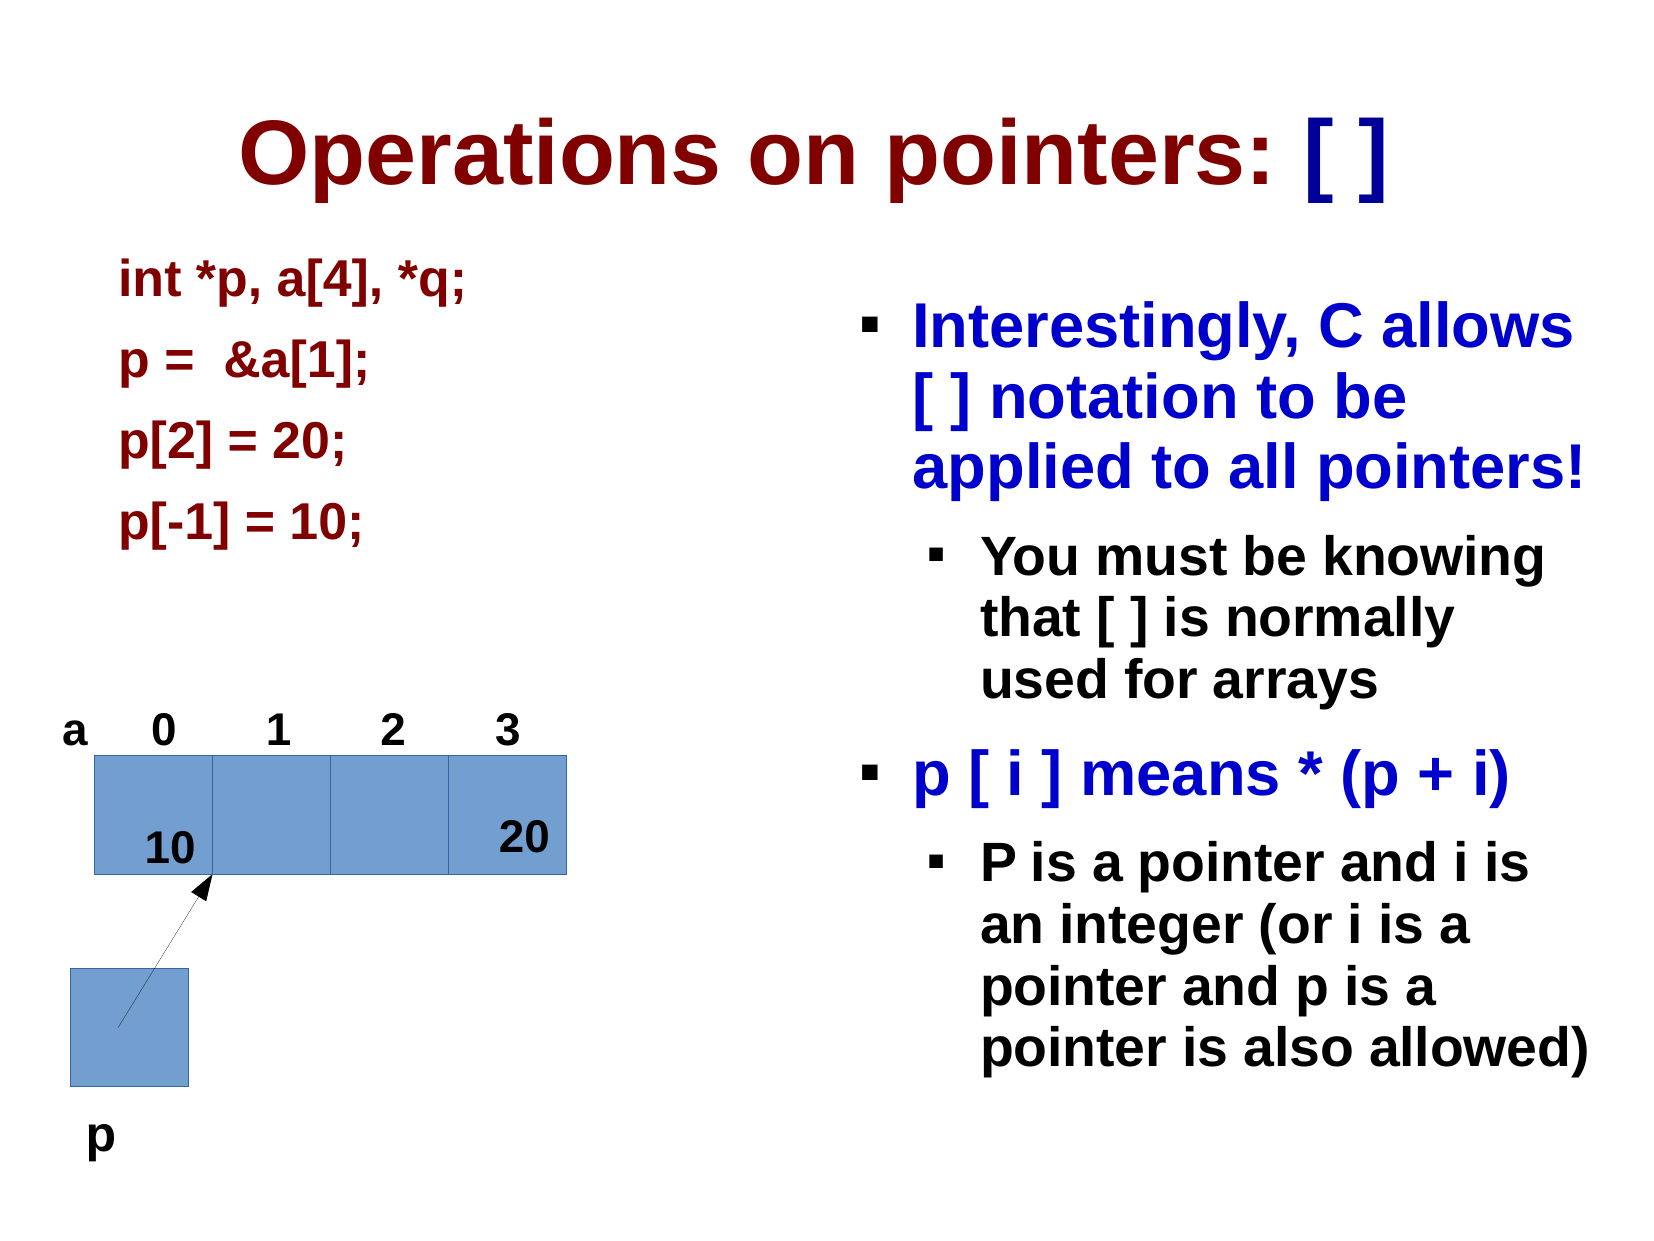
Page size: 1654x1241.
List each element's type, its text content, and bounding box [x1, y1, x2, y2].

text_box 10 [129, 814, 211, 882]
title Operations on pointers: [ ] [82, 49, 1571, 257]
text_box 20 [484, 803, 565, 870]
text_box a 0 1 2 3 [47, 696, 579, 763]
text_box p [70, 1098, 130, 1229]
text_box [94, 763, 567, 875]
list Interestingly, C allows [ ] notation to be applied to all pointers! You must be knowing that [ ] is normally used for arrays p [ i ] means * (p + i) P is a pointer and i is an integer (or i is a pointer and p is a pointer is also allowed) [845, 290, 1595, 1205]
list int *p, a[4], *q; p = &a[1]; p[2] = 20; p[-1] = 10; [118, 249, 508, 556]
text_box [70, 968, 189, 1087]
